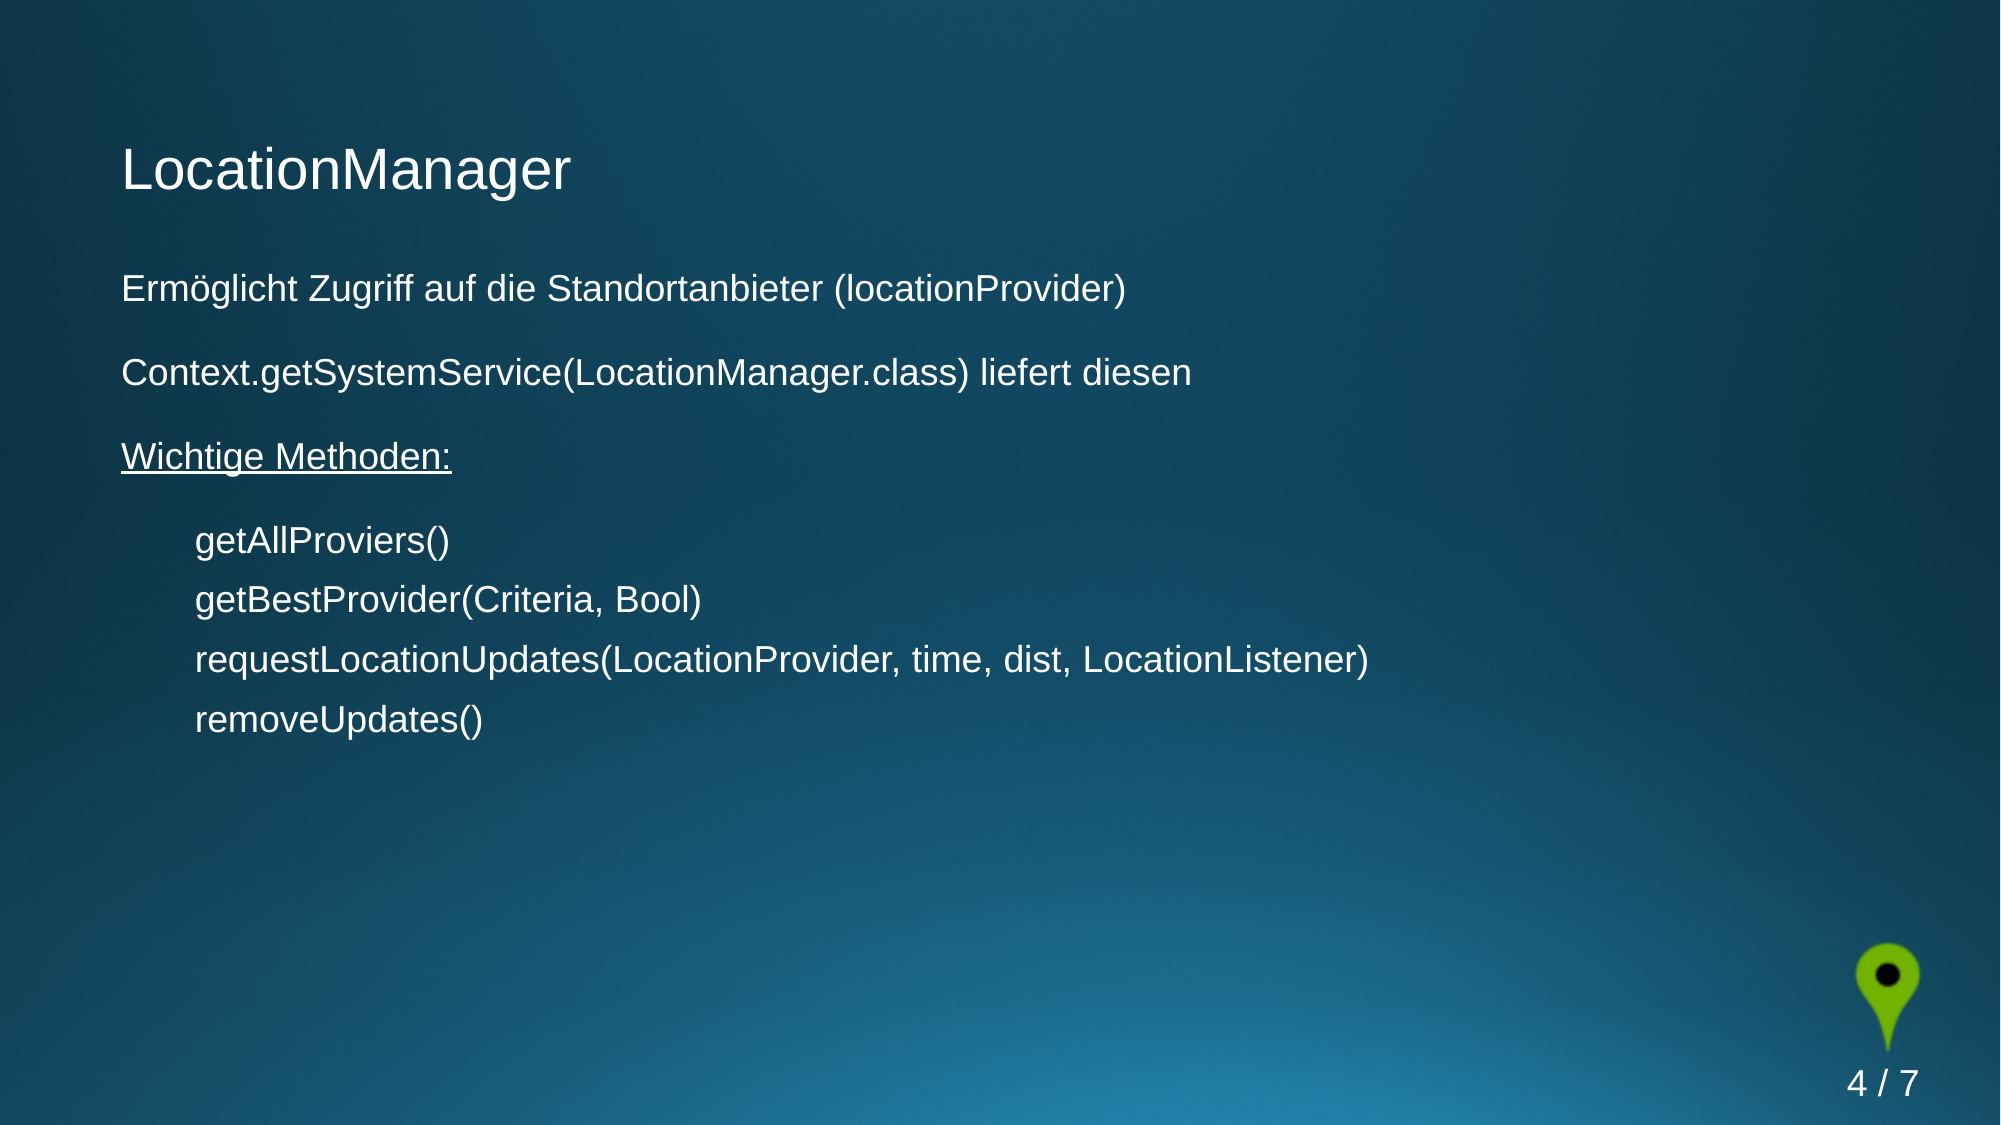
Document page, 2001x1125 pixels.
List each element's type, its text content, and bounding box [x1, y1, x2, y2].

picture [0, 0, 2001, 1125]
text_box LocationManager Ermöglicht Zugriff auf die Standortanbieter (locationProvider) Context.getSystemService(LocationManager.class) liefert diesen Wichtige Methoden: getAllProviers() getBestProvider(Criteria, Bool) requestLocationUpdates(LocationProvider, time, dist, LocationListener) removeUpdates() [106, 129, 1855, 892]
text_box <Foliennummer> / 7 [1832, 1055, 2000, 1125]
